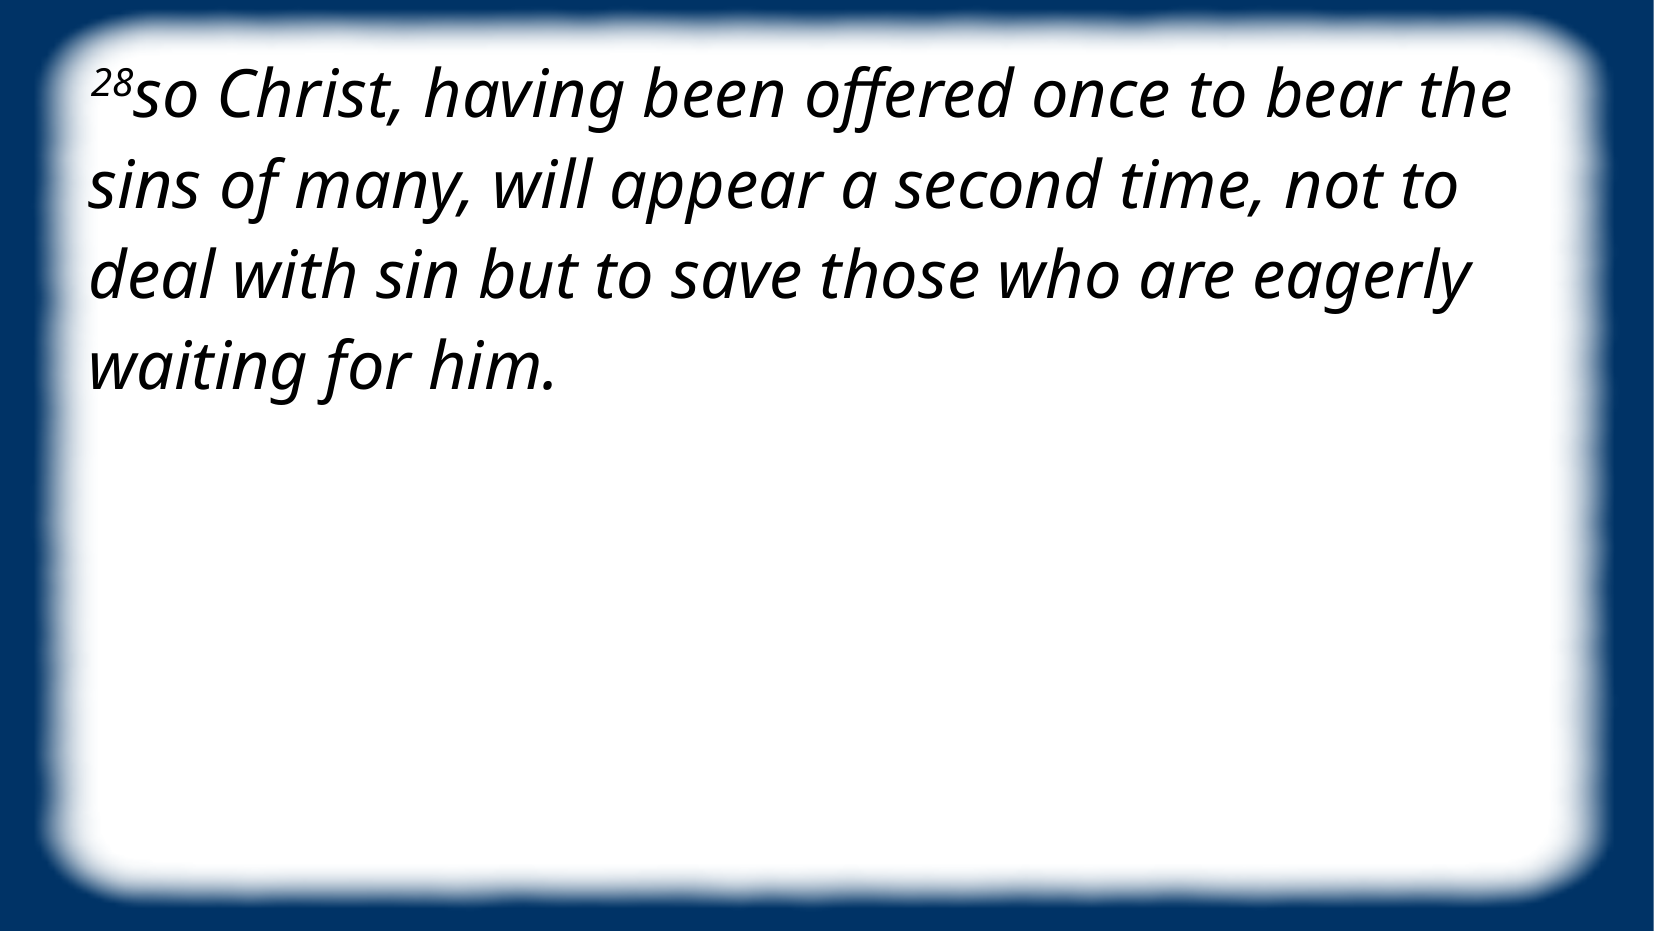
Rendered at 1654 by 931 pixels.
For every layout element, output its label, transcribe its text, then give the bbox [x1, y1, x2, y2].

text_box 28so Christ, having been offered once to bear the sins of many, will appear a second time, not to deal with sin but to save those who are eagerly waiting for him. [73, 38, 1574, 409]
picture [0, 0, 1654, 931]
